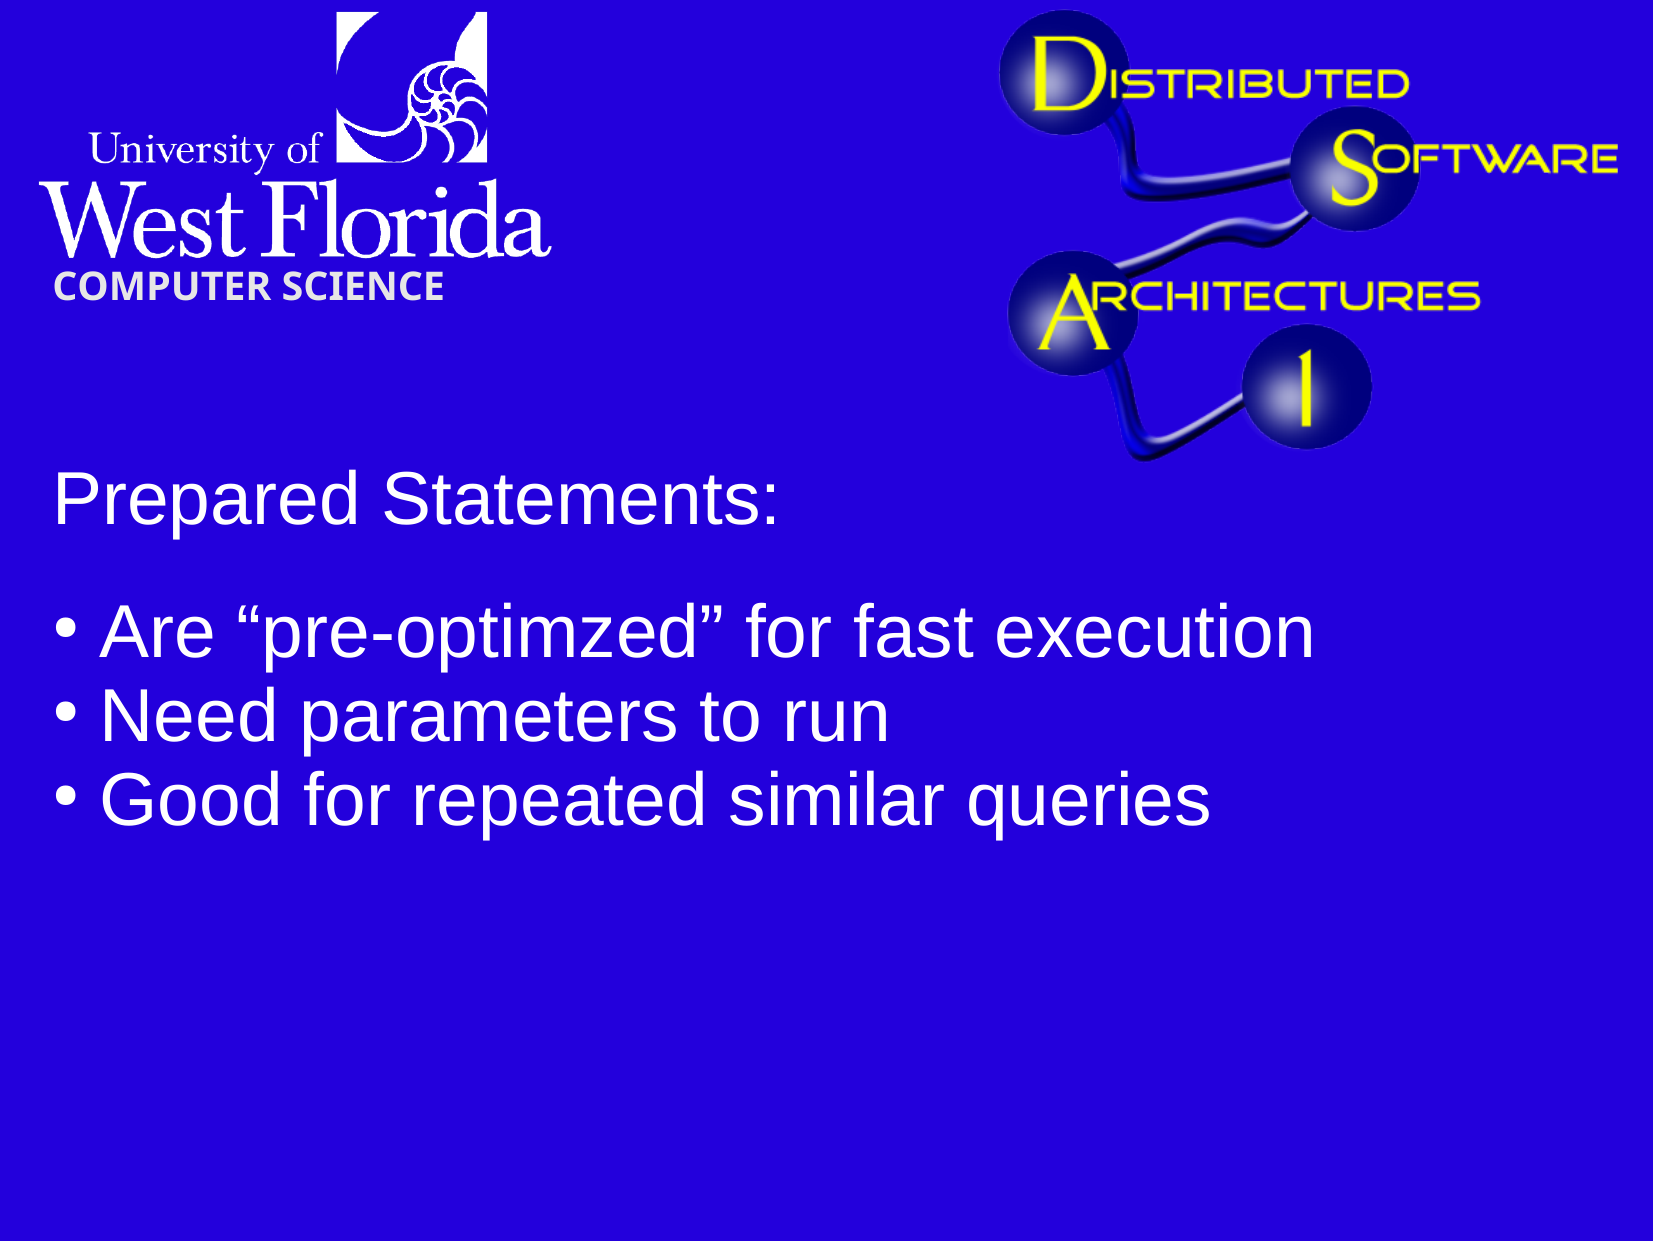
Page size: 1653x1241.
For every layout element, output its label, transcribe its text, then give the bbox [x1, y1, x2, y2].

text_box COMPUTER SCIENCE [37, 262, 563, 316]
picture [37, 0, 559, 262]
picture [910, 0, 1653, 506]
text_box Prepared Statements: Are “pre-optimzed” for fast execution Need parameters to run Good for repeated similar queries [37, 450, 1388, 801]
